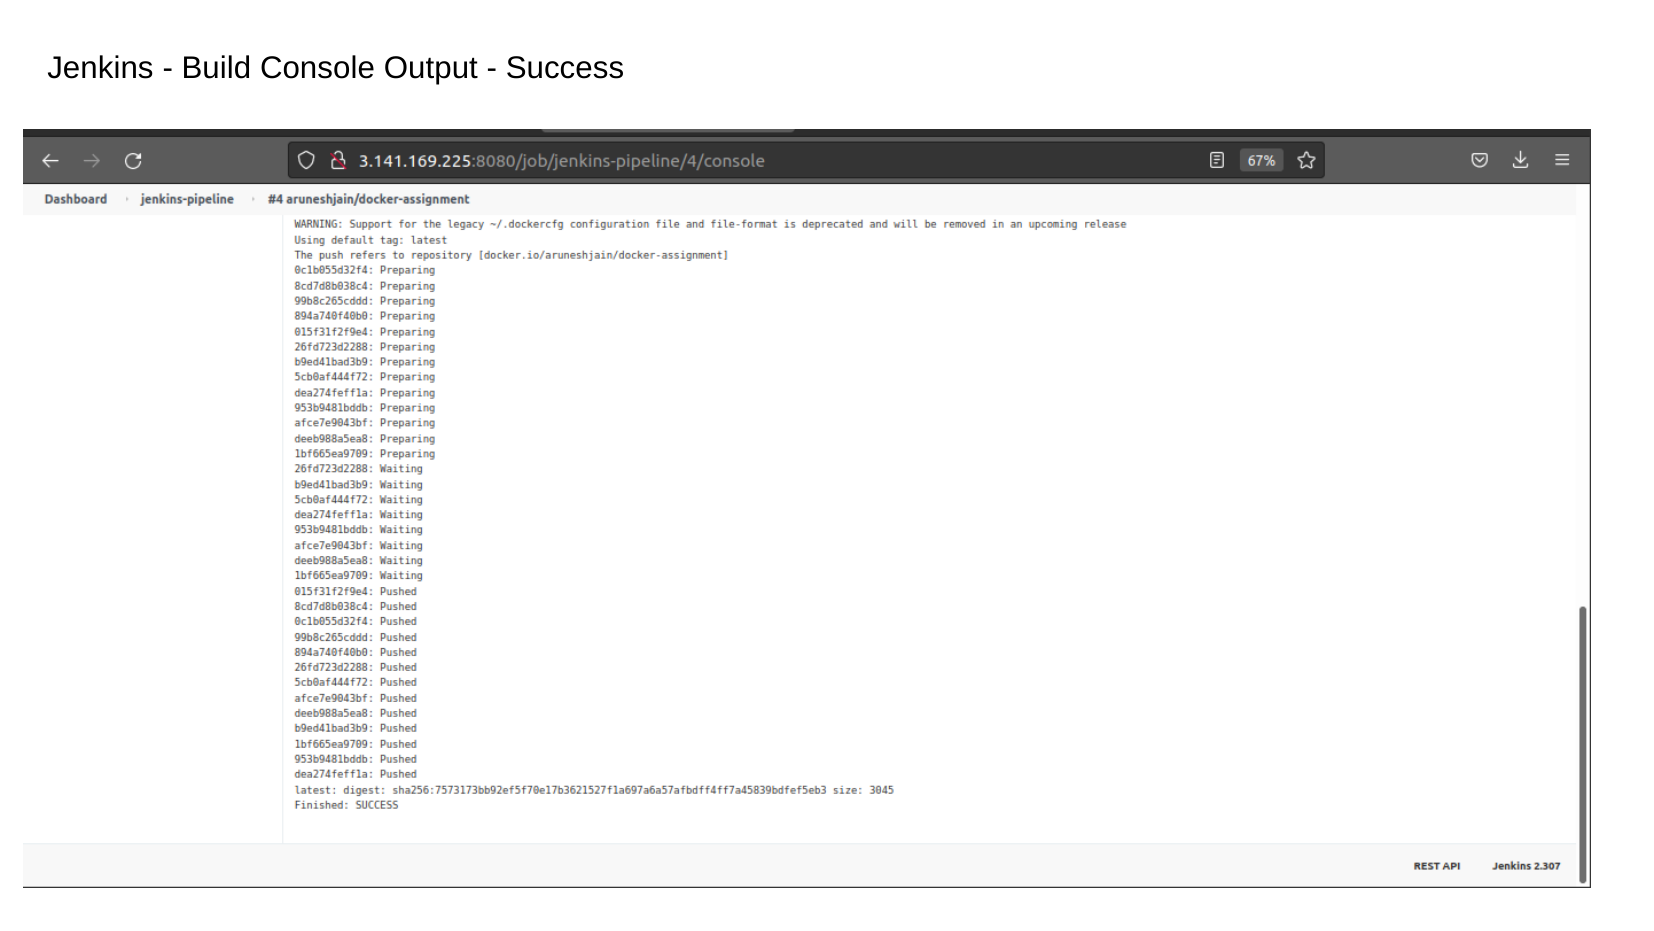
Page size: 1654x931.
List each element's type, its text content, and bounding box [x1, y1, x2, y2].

title Jenkins - Build Console Output - Success [47, 39, 1536, 97]
picture [23, 129, 1591, 888]
